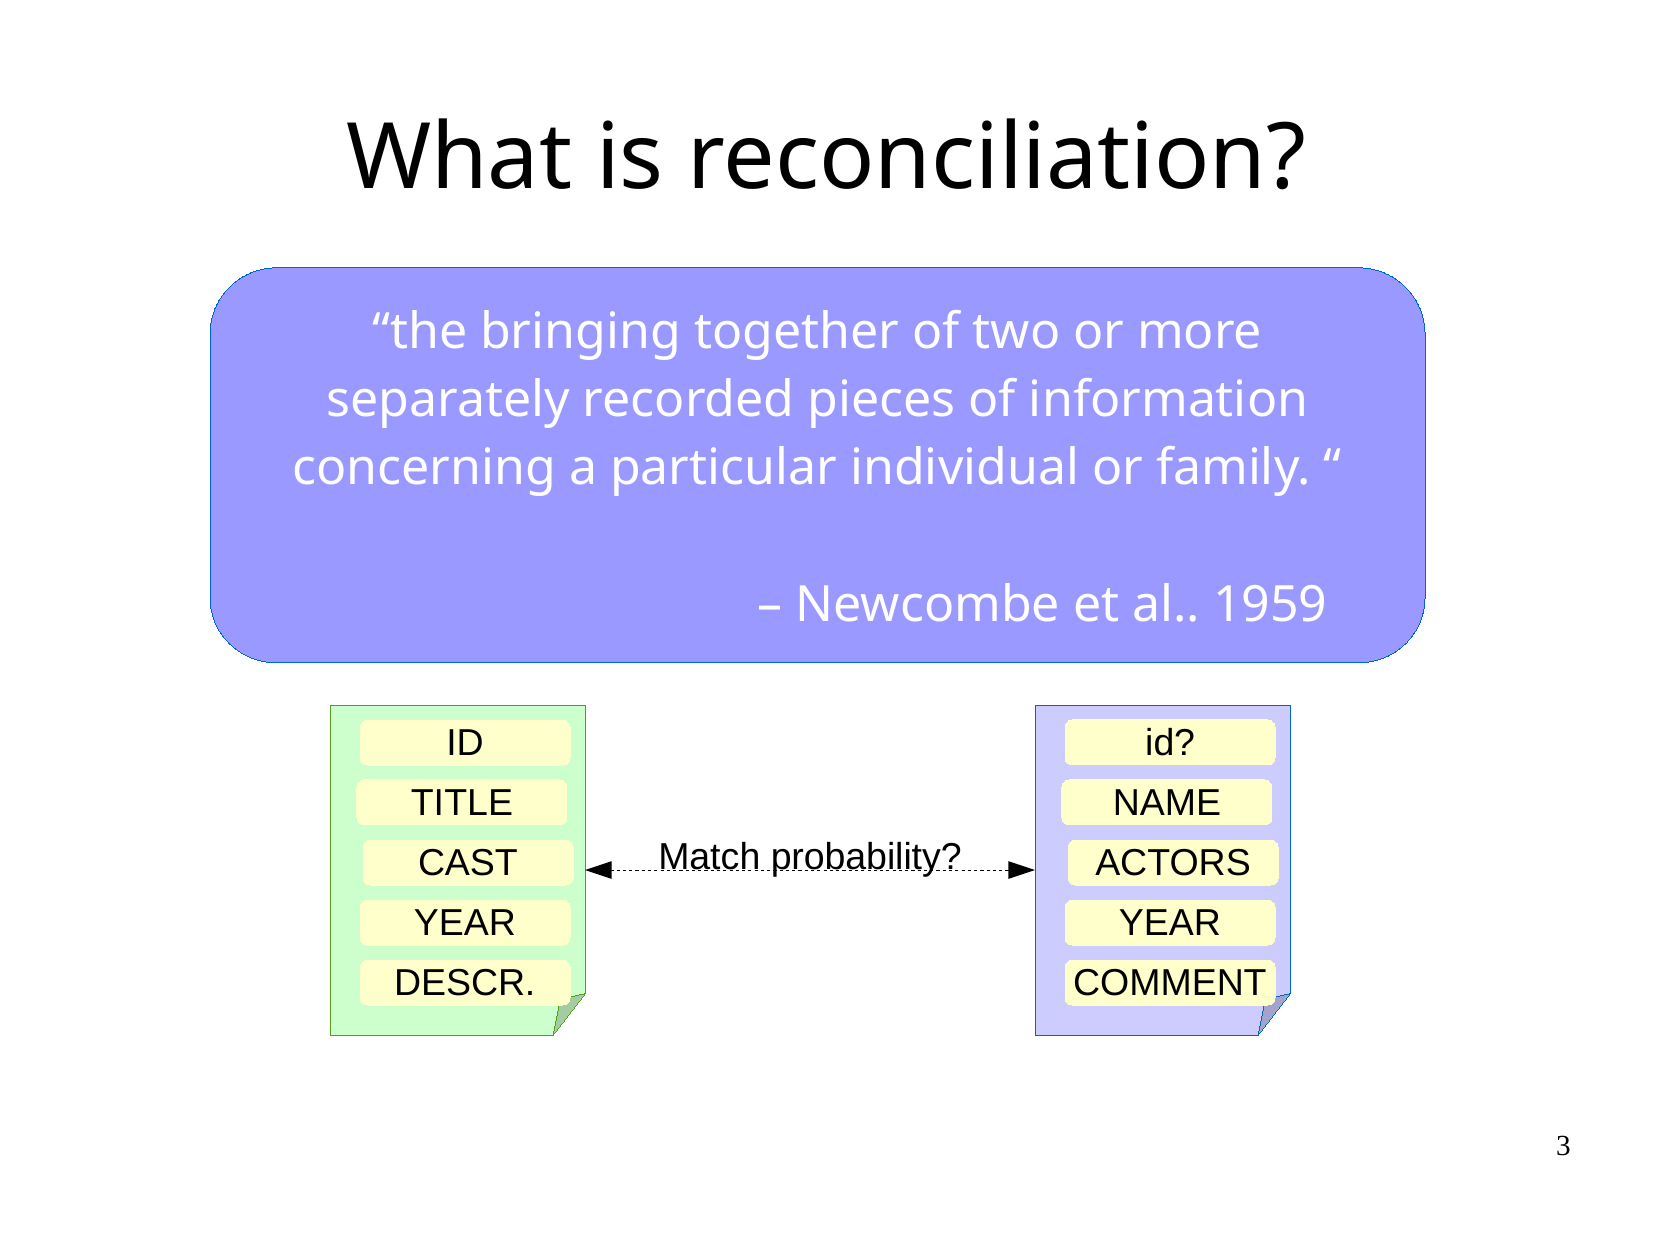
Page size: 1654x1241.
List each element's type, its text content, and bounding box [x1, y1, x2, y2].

text_box [330, 705, 586, 1036]
text_box COMMENT [1065, 960, 1276, 1006]
text_box YEAR [1065, 900, 1276, 946]
text_box id? [1065, 719, 1276, 765]
text_box ID [360, 720, 571, 766]
text_box YEAR [360, 900, 571, 946]
text_box CAST [363, 840, 574, 886]
text_box NAME [1061, 779, 1272, 825]
text_box “the bringing together of two or more separately recorded pieces of information concerning a particular individual or family. “ – Newcombe et al.. 1959 [210, 267, 1426, 663]
text_box ACTORS [1068, 840, 1279, 886]
text_box TITLE [356, 779, 567, 825]
title What is reconciliation? [82, 49, 1571, 257]
text_box [1035, 705, 1291, 1036]
text_box DESCR. [360, 960, 571, 1006]
